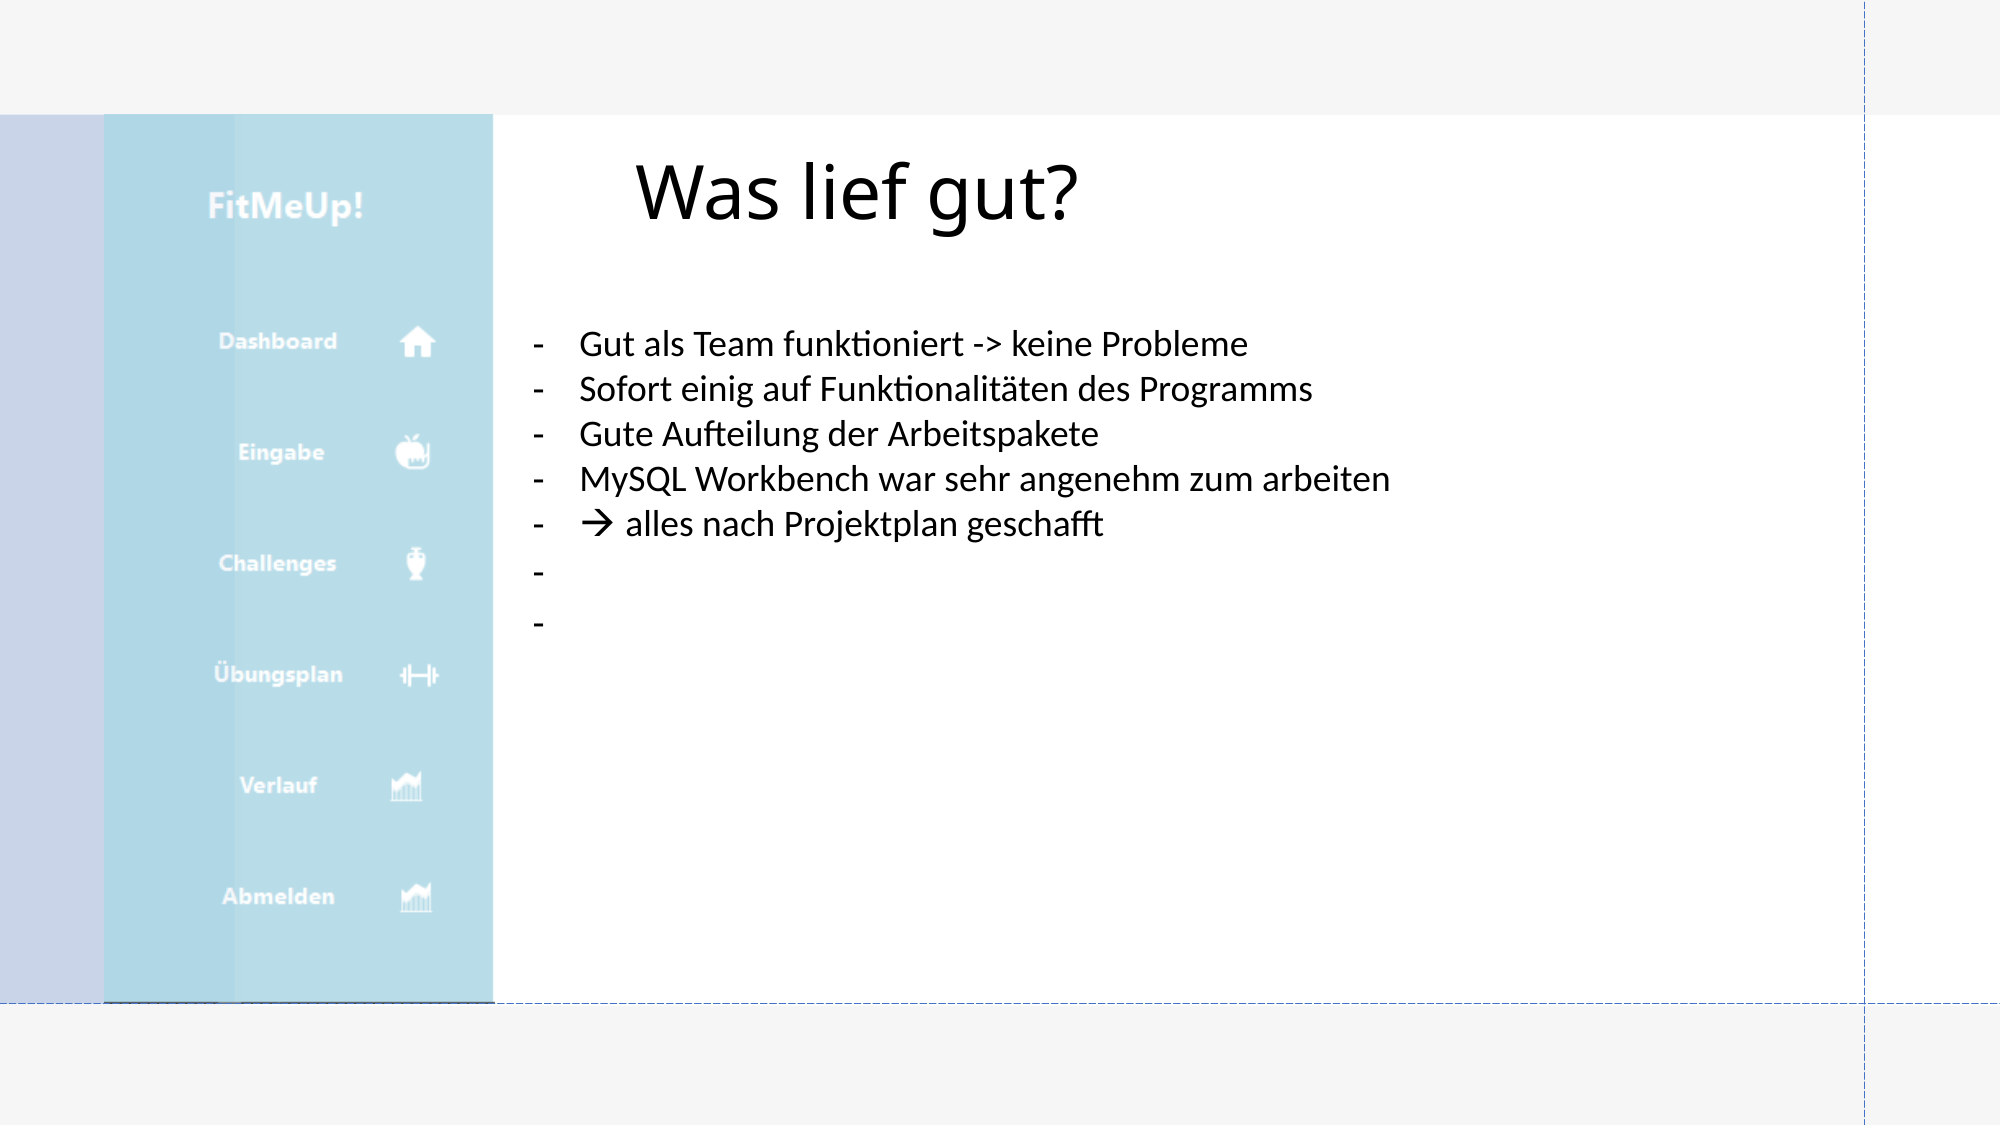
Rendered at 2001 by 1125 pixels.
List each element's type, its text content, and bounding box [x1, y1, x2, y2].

title Was lief gut? [620, 88, 1693, 244]
text_box Gut als Team funktioniert -> keine Probleme Sofort einig auf Funktionalitäten des Programms Gute Aufteilung der Arbeitspakete MySQL Workbench war sehr angenehm zum arbeiten  alles nach Projektplan geschafft [517, 311, 1839, 646]
picture [104, 114, 495, 1004]
text_box [0, 0, 2000, 1125]
